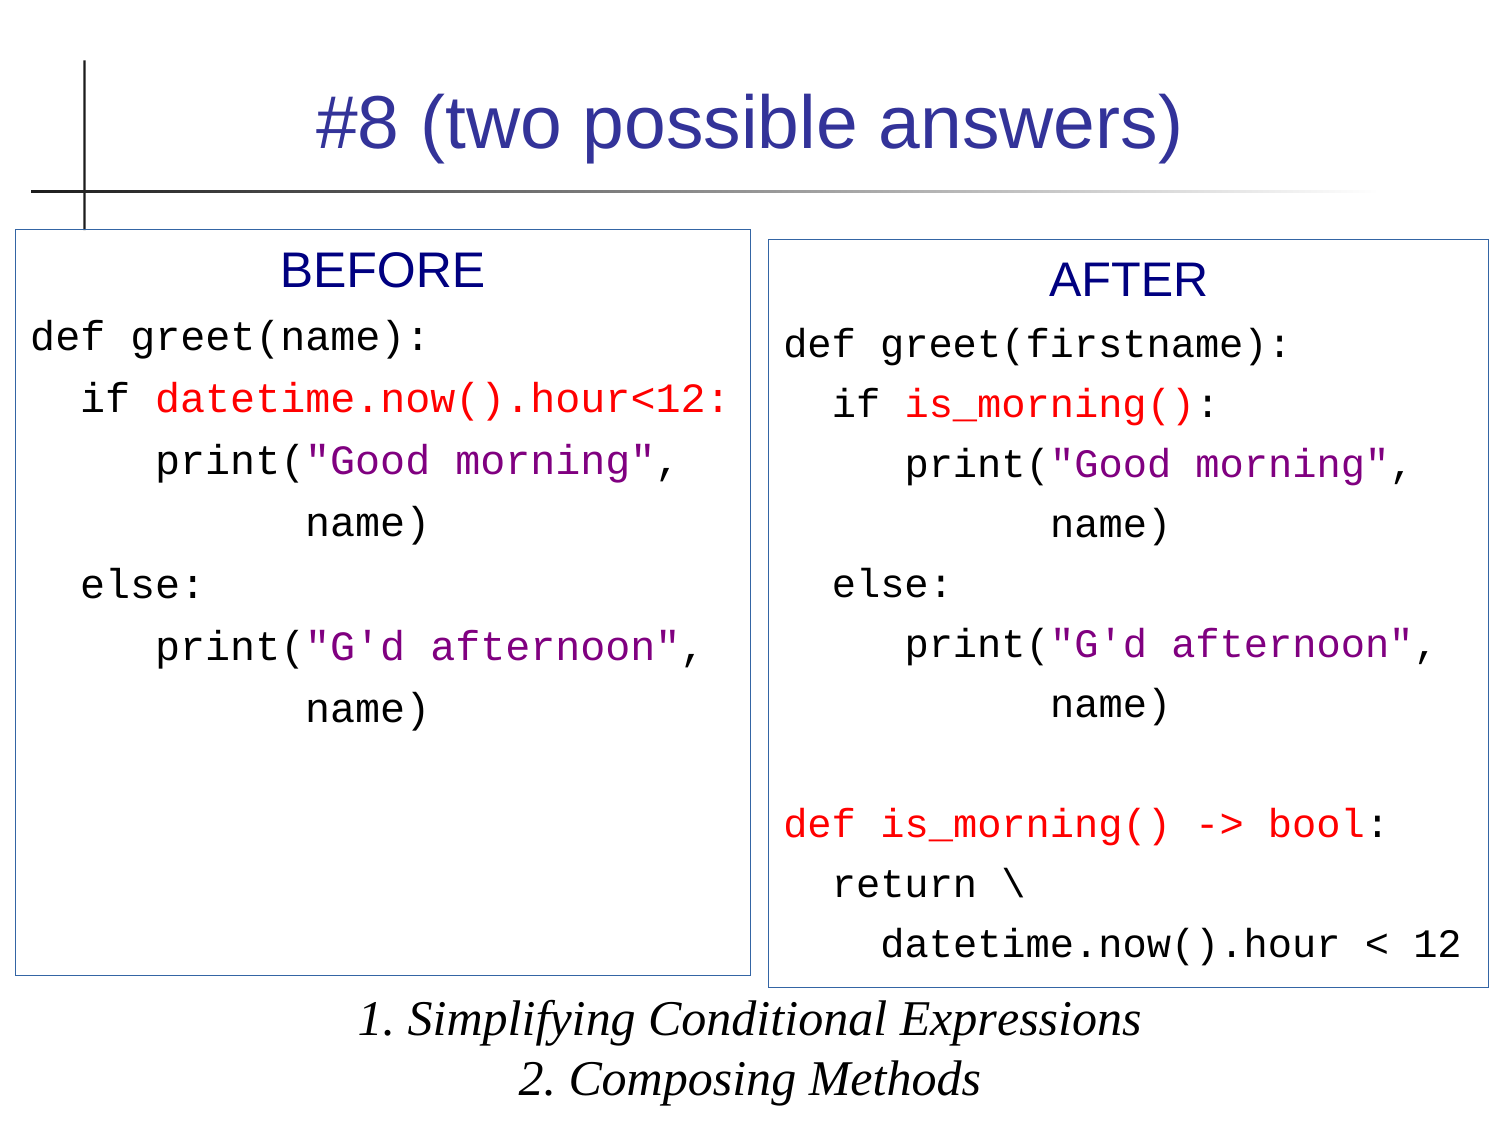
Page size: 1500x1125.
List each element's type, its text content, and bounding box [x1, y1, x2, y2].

list AFTER def greet(firstname): if is_morning(): print("Good morning", name) else: print("G'd afternoon", name) def is_morning() -> bool: return \ datetime.now().hour < 12 [768, 239, 1489, 988]
title #8 (two possible answers) [50, 37, 1450, 201]
list BEFORE def greet(name): if datetime.now().hour<12: print("Good morning", name) else: print("G'd afternoon", name) [15, 229, 751, 976]
text_box 1. Simplifying Conditional Expressions 2. Composing Methods [165, 978, 1336, 1114]
